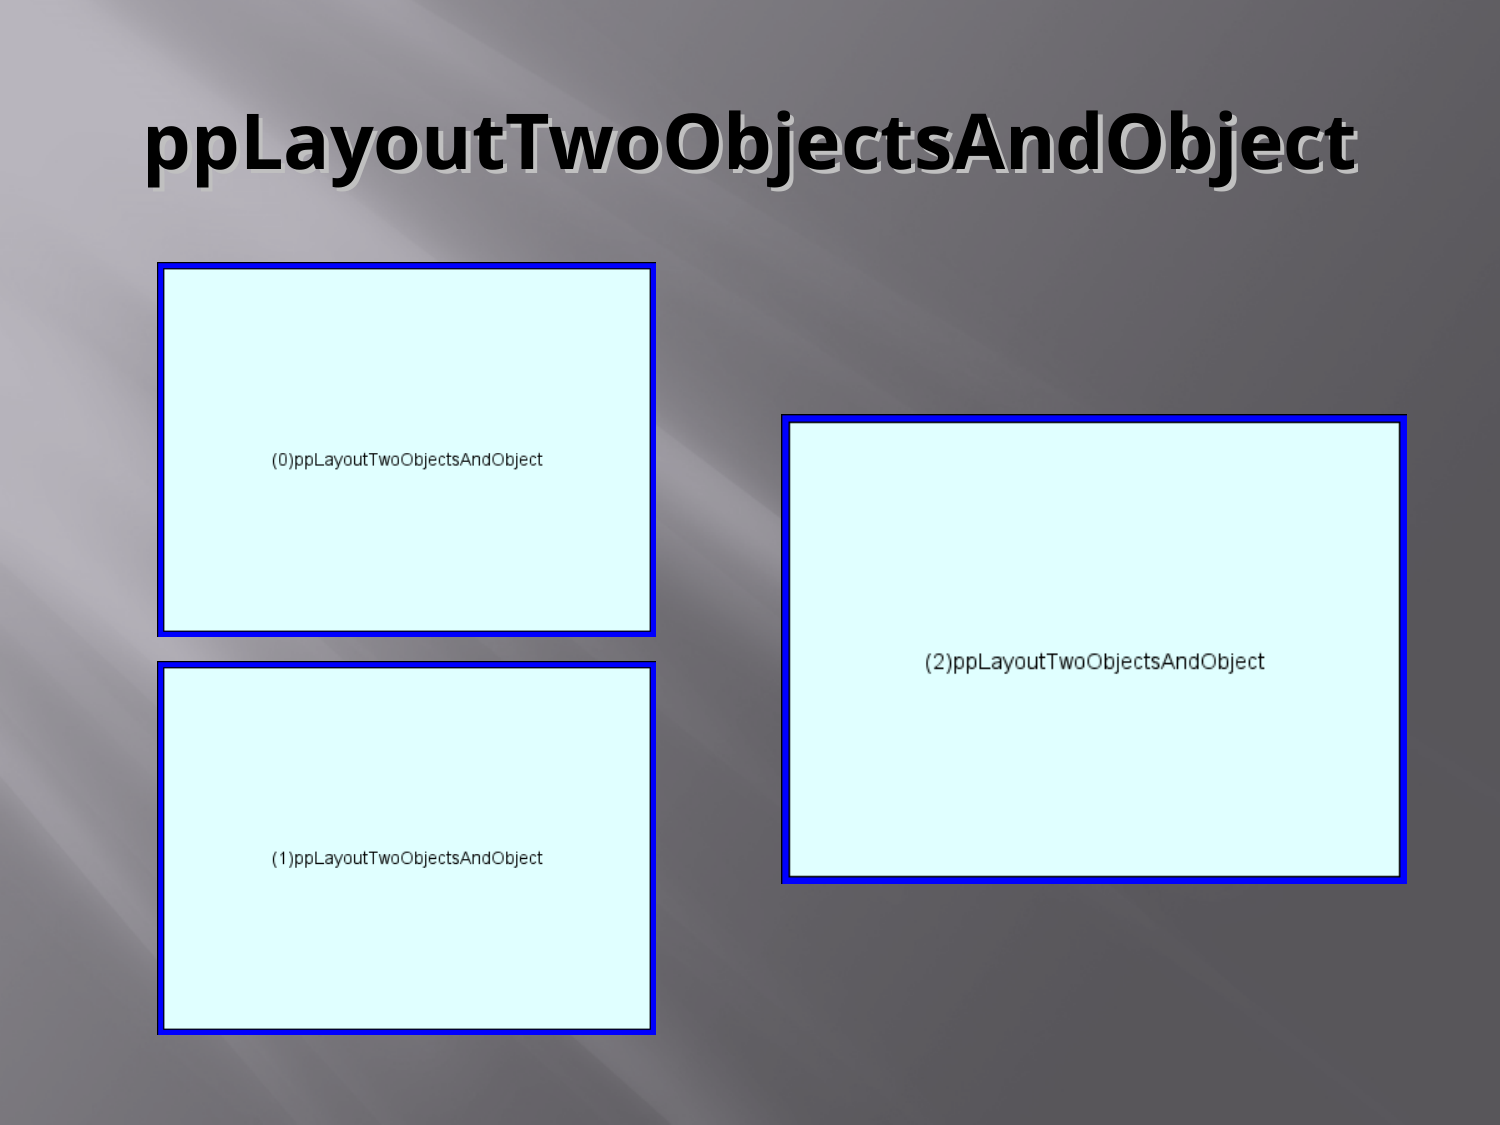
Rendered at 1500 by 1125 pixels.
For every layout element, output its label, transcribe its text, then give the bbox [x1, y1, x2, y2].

picture [157, 262, 656, 637]
picture [781, 414, 1407, 884]
title ppLayoutTwoObjectsAndObject [75, 45, 1426, 233]
picture [157, 661, 656, 1035]
